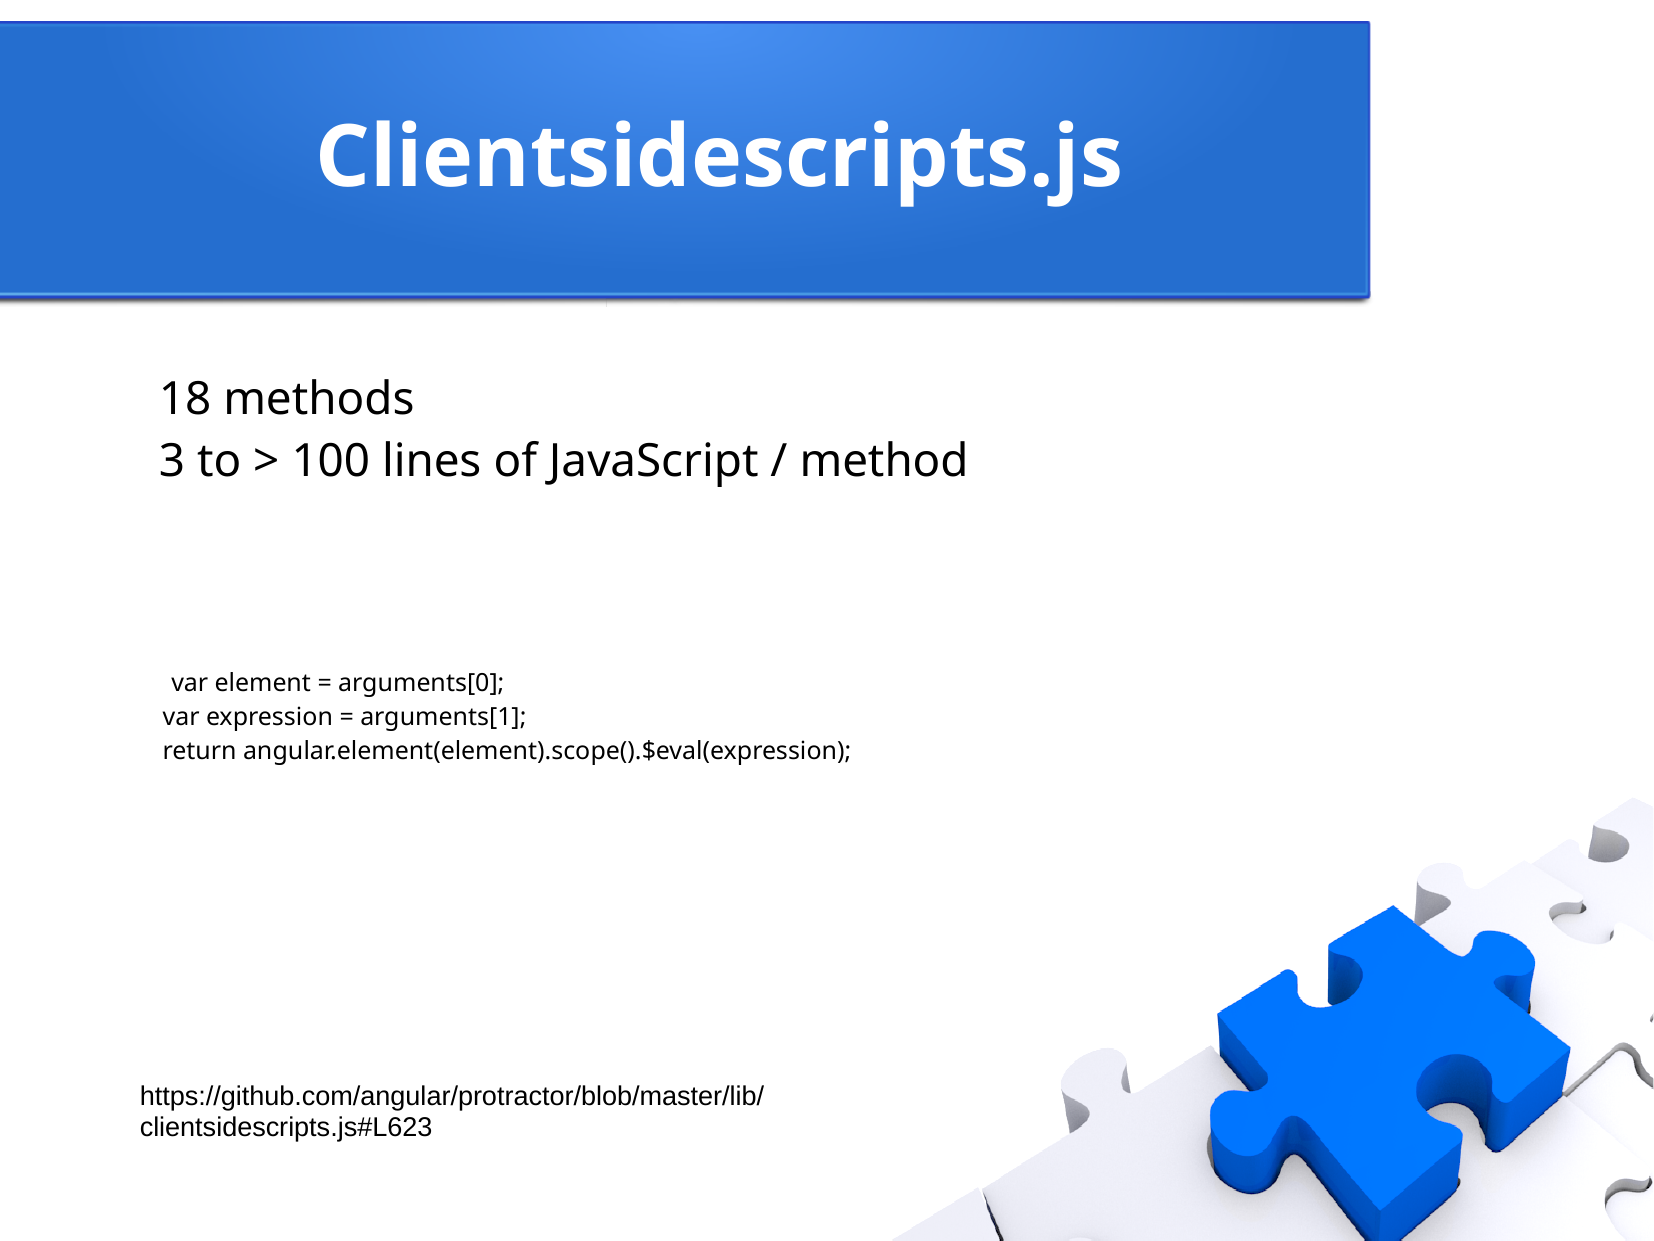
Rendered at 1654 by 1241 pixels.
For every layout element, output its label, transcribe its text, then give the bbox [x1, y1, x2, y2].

picture [872, 655, 1654, 1241]
text_box 18 methods 3 to > 100 lines of JavaScript / method [144, 357, 1135, 550]
title Clientsidescripts.js [82, 49, 1356, 257]
text_box https://github.com/angular/protractor/blob/master/lib/clientsidescripts.js#L623 [124, 1073, 1020, 1150]
picture [0, 21, 1375, 307]
list var element = arguments[0]; var expression = arguments[1]; return angular.element(element).scope().$eval(expression); [82, 332, 1318, 1036]
